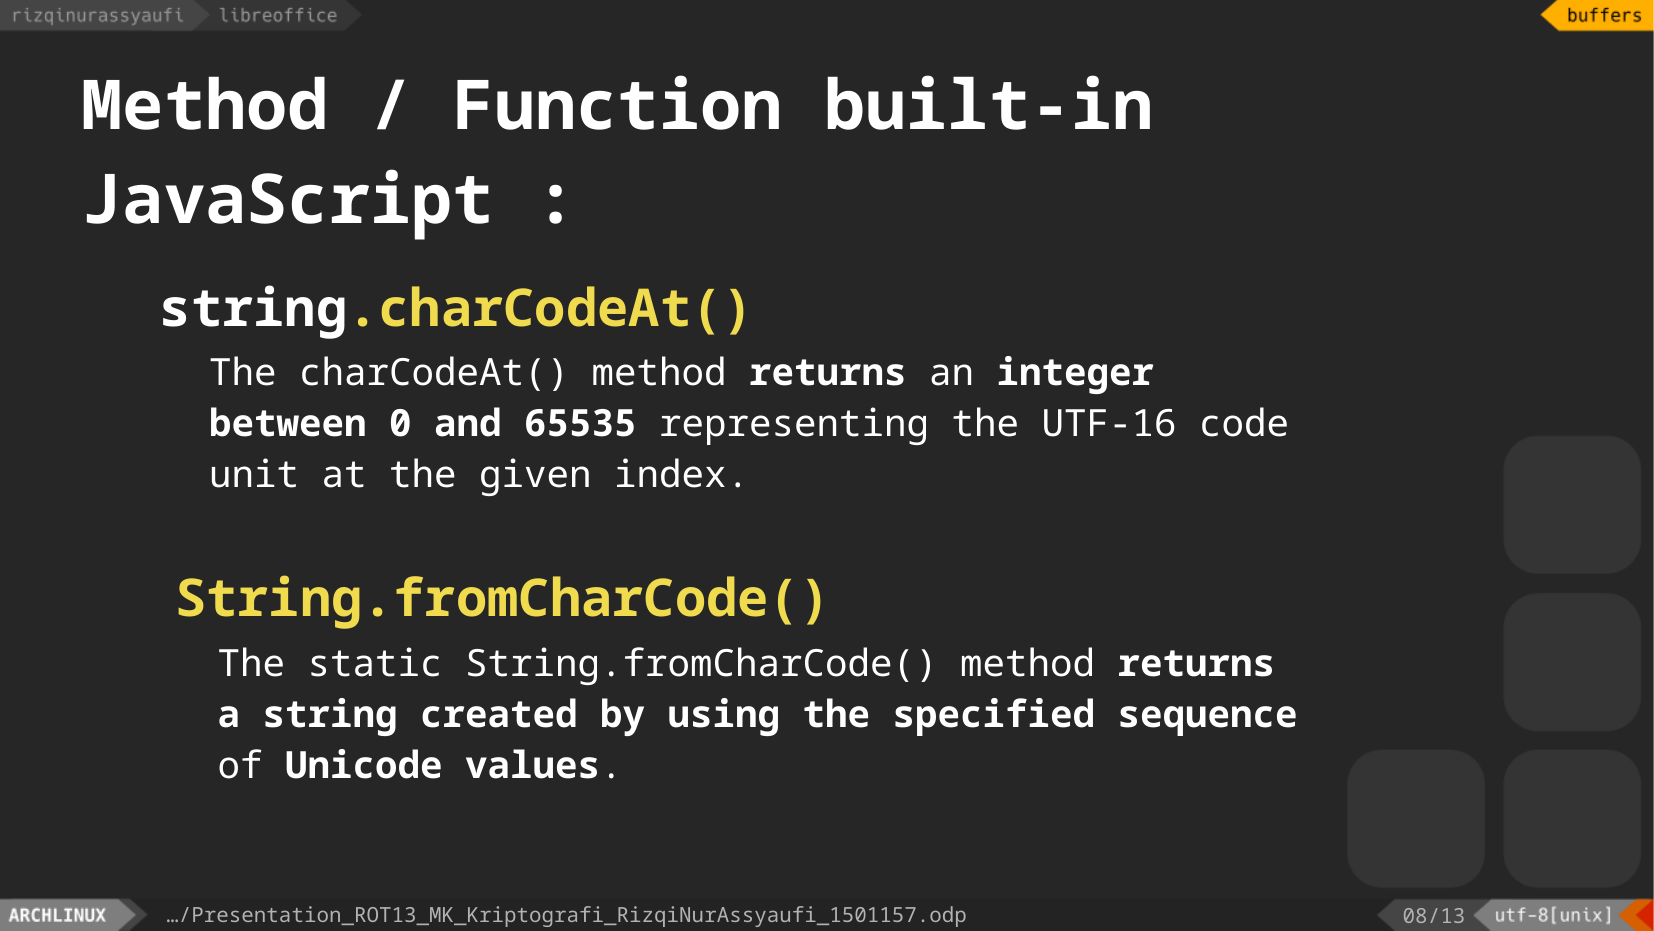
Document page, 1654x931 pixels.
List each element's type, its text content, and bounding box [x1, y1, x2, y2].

text_box The static String.fromCharCode() method returns a string created by using the specified sequence of Unicode values. [203, 628, 1323, 844]
title Method / Function built-in JavaScript : [81, 70, 1570, 230]
text_box …/Presentation_ROT13_MK_Kriptografi_RizqiNurAssyaufi_1501157.odp [151, 895, 982, 931]
text_box The charCodeAt() method returns an integer between 0 and 65535 representing the UTF-16 code unit at the given index. [194, 338, 1338, 554]
picture [0, 0, 1654, 931]
text_box 08/13 [1387, 895, 1480, 931]
text_box String.fromCharCode() [160, 553, 847, 629]
text_box string.charCodeAt() [145, 263, 769, 339]
